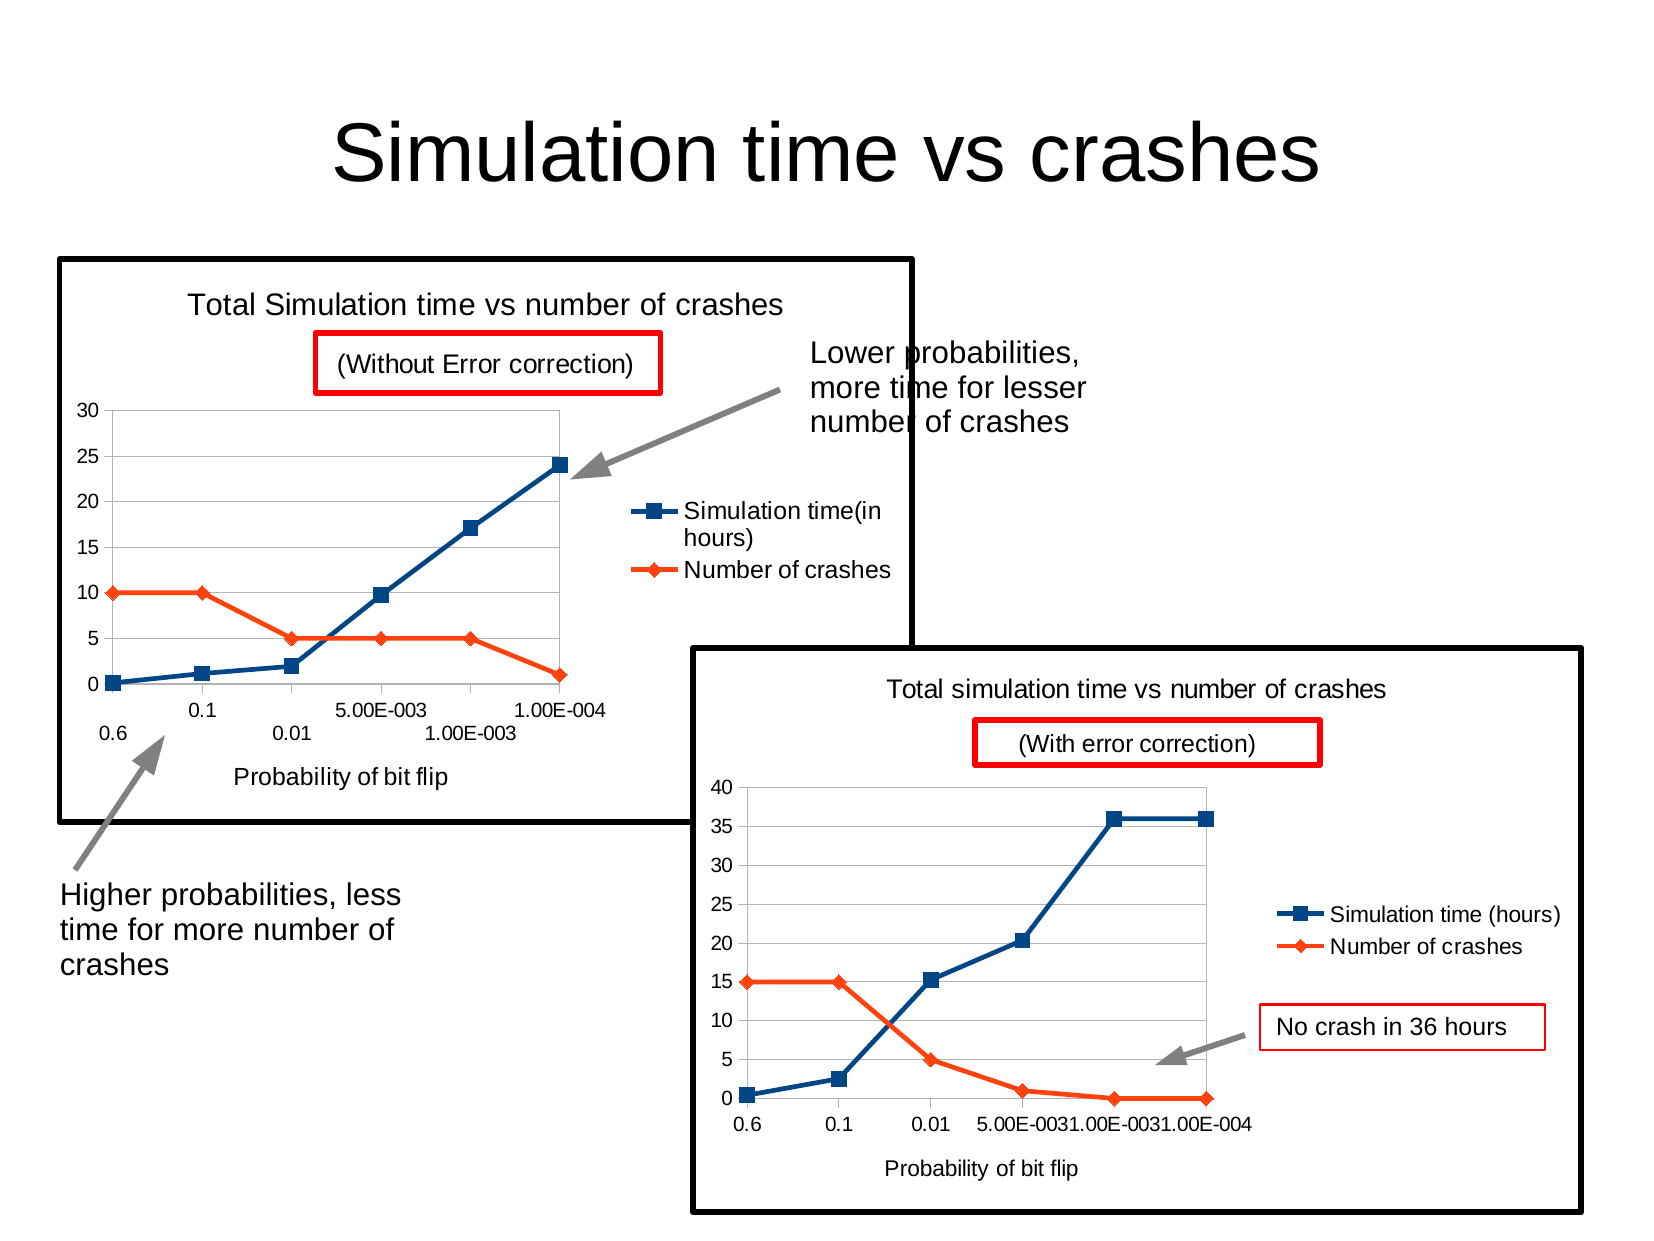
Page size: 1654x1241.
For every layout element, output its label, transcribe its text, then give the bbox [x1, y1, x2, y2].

text_box Higher probabilities, less time for more number of crashes [45, 870, 421, 989]
text_box Lower probabilities, more time for lesser number of crashes [795, 327, 1171, 447]
text_box No crash in 36 hours [1260, 1004, 1546, 1051]
title Simulation time vs crashes [82, 49, 1571, 257]
chart [56, 256, 1585, 1216]
